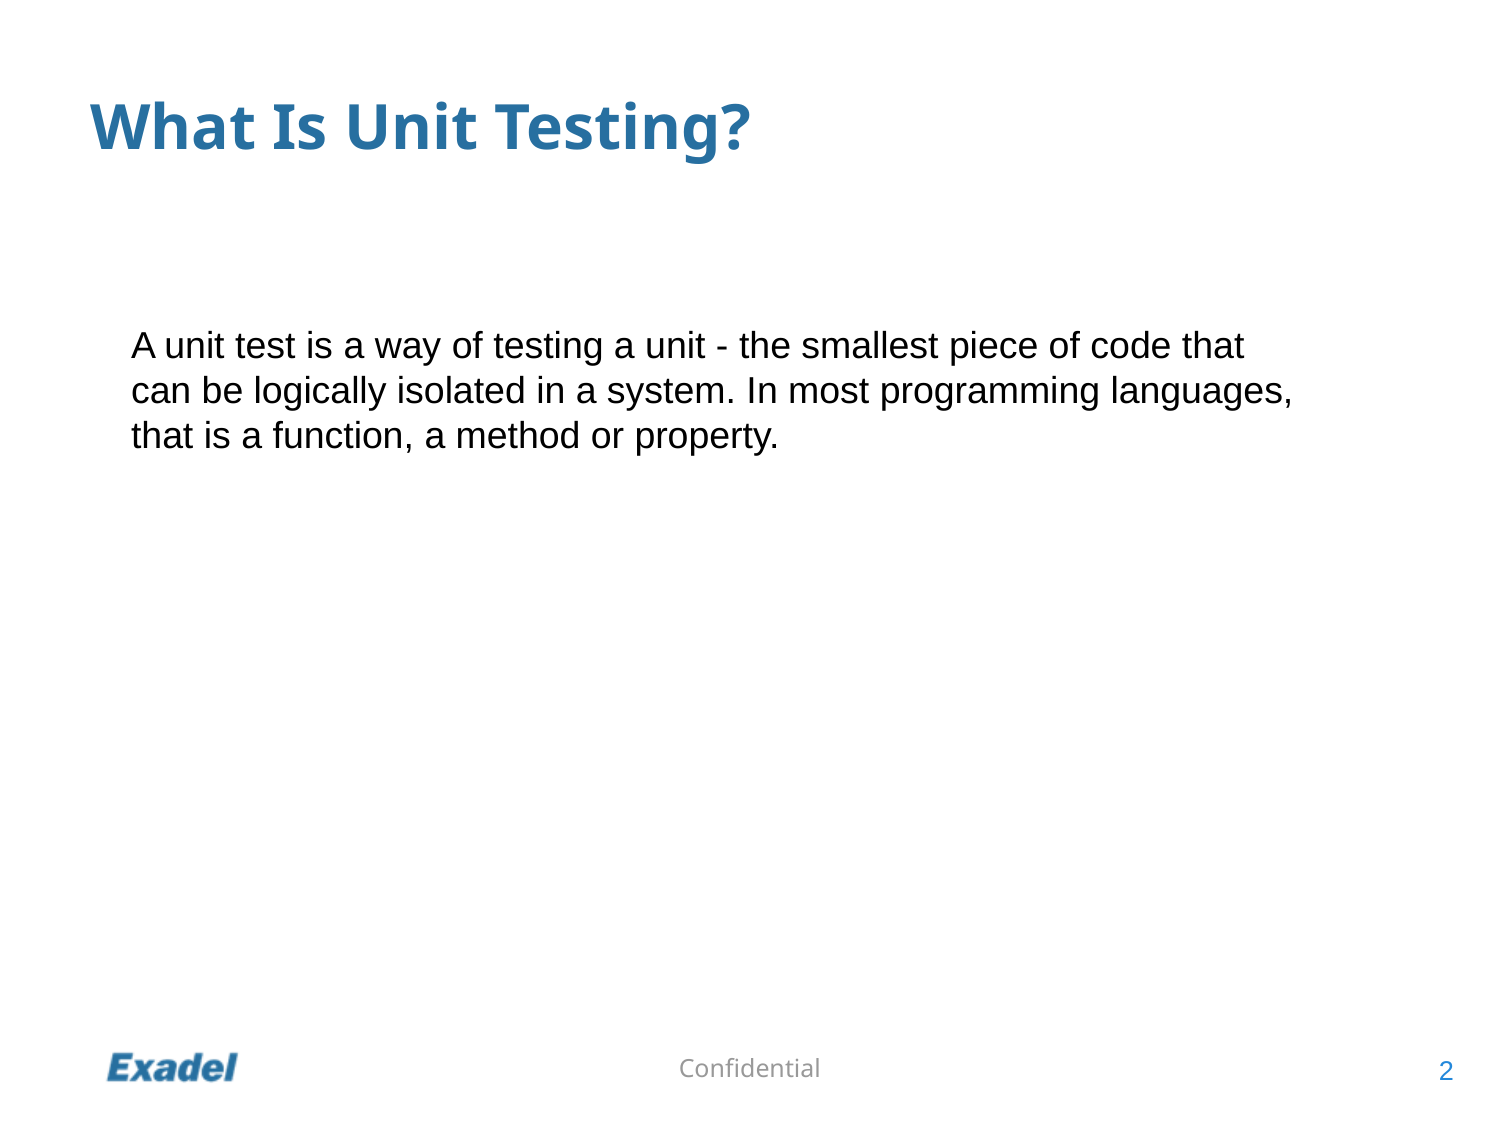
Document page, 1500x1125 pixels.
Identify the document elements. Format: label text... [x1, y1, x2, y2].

picture [75, 1039, 282, 1102]
slide_number <number> [1378, 1026, 1469, 1113]
text_box A unit test is a way of testing a unit - the smallest piece of code that can be logically isolated in a system. In most programming languages, that is a function, a method or property. [116, 305, 1320, 576]
title What Is Unit Testing? [75, 45, 1425, 178]
